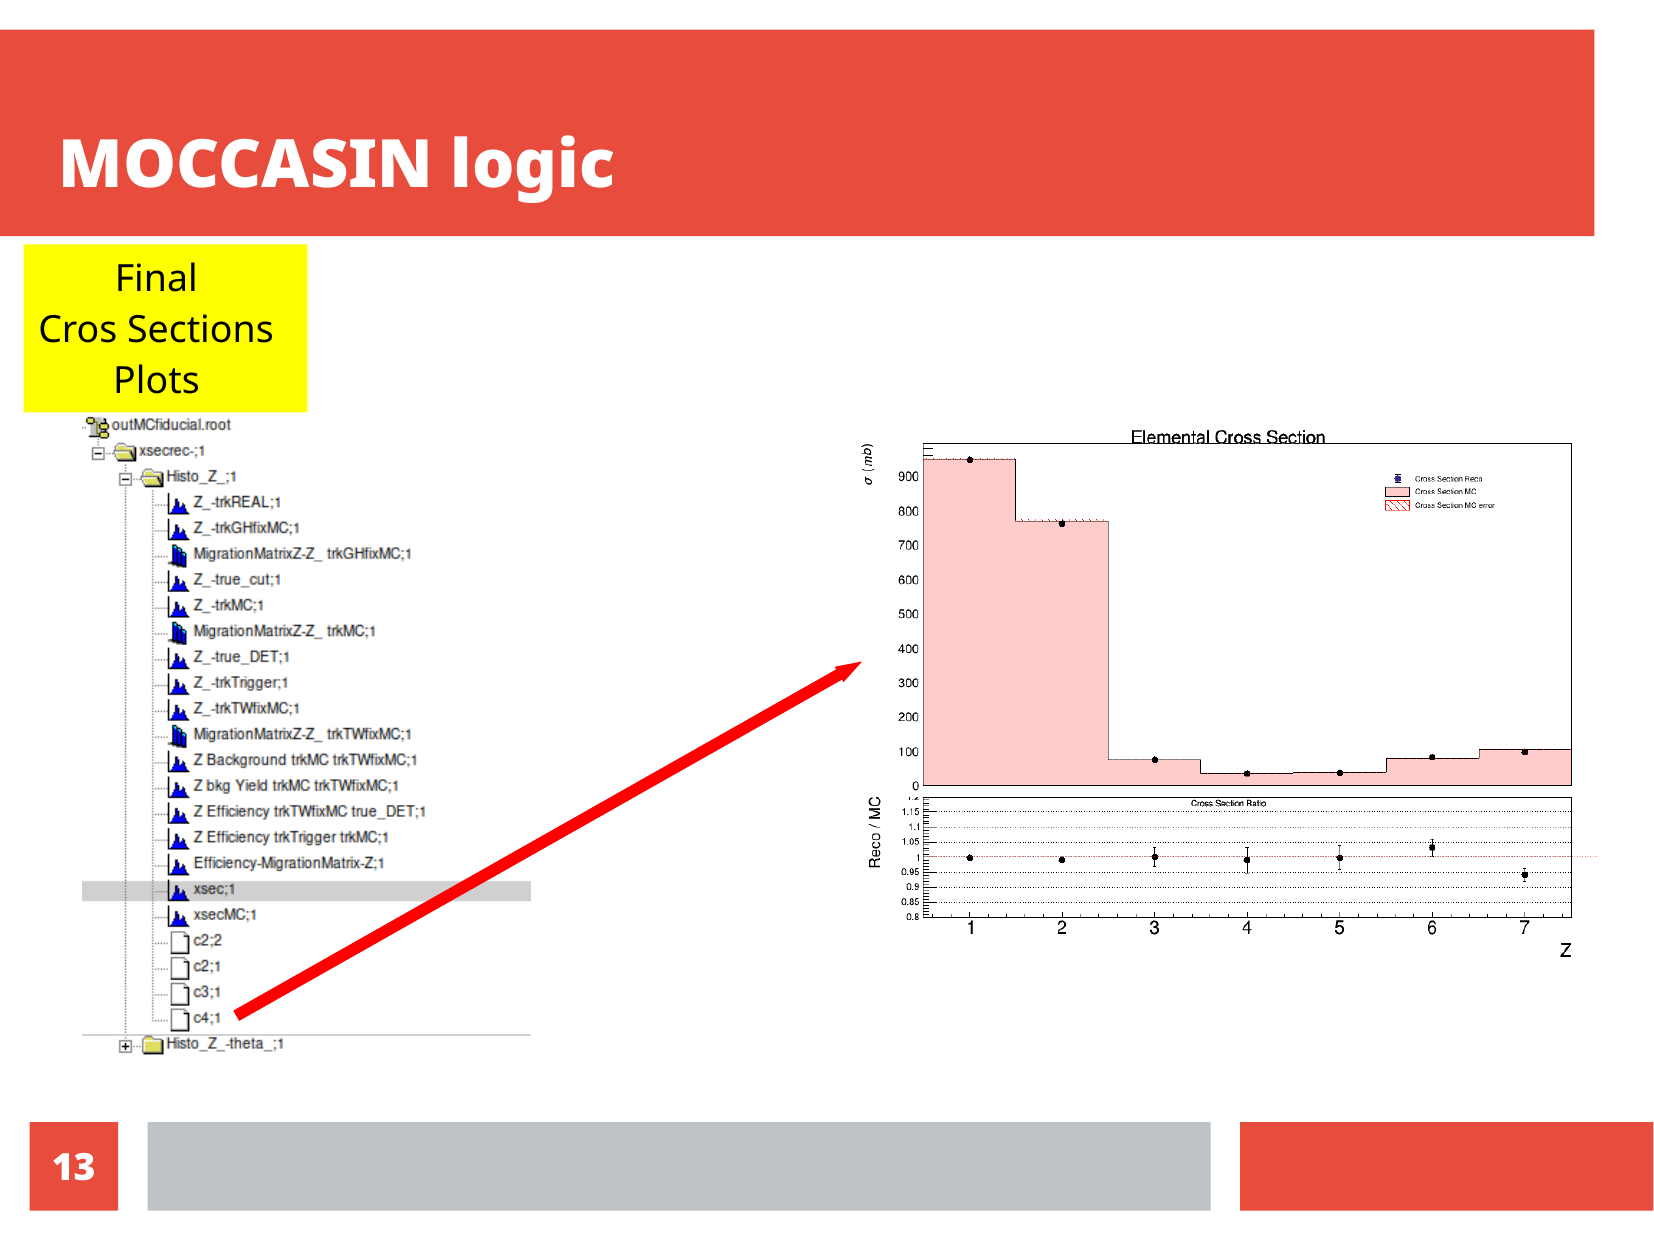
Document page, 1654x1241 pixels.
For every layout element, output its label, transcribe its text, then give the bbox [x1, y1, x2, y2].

picture [82, 413, 531, 1056]
text_box Final Cros Sections Plots [23, 244, 308, 390]
title MOCCASIN logic [59, 59, 1595, 207]
picture [850, 425, 1598, 981]
